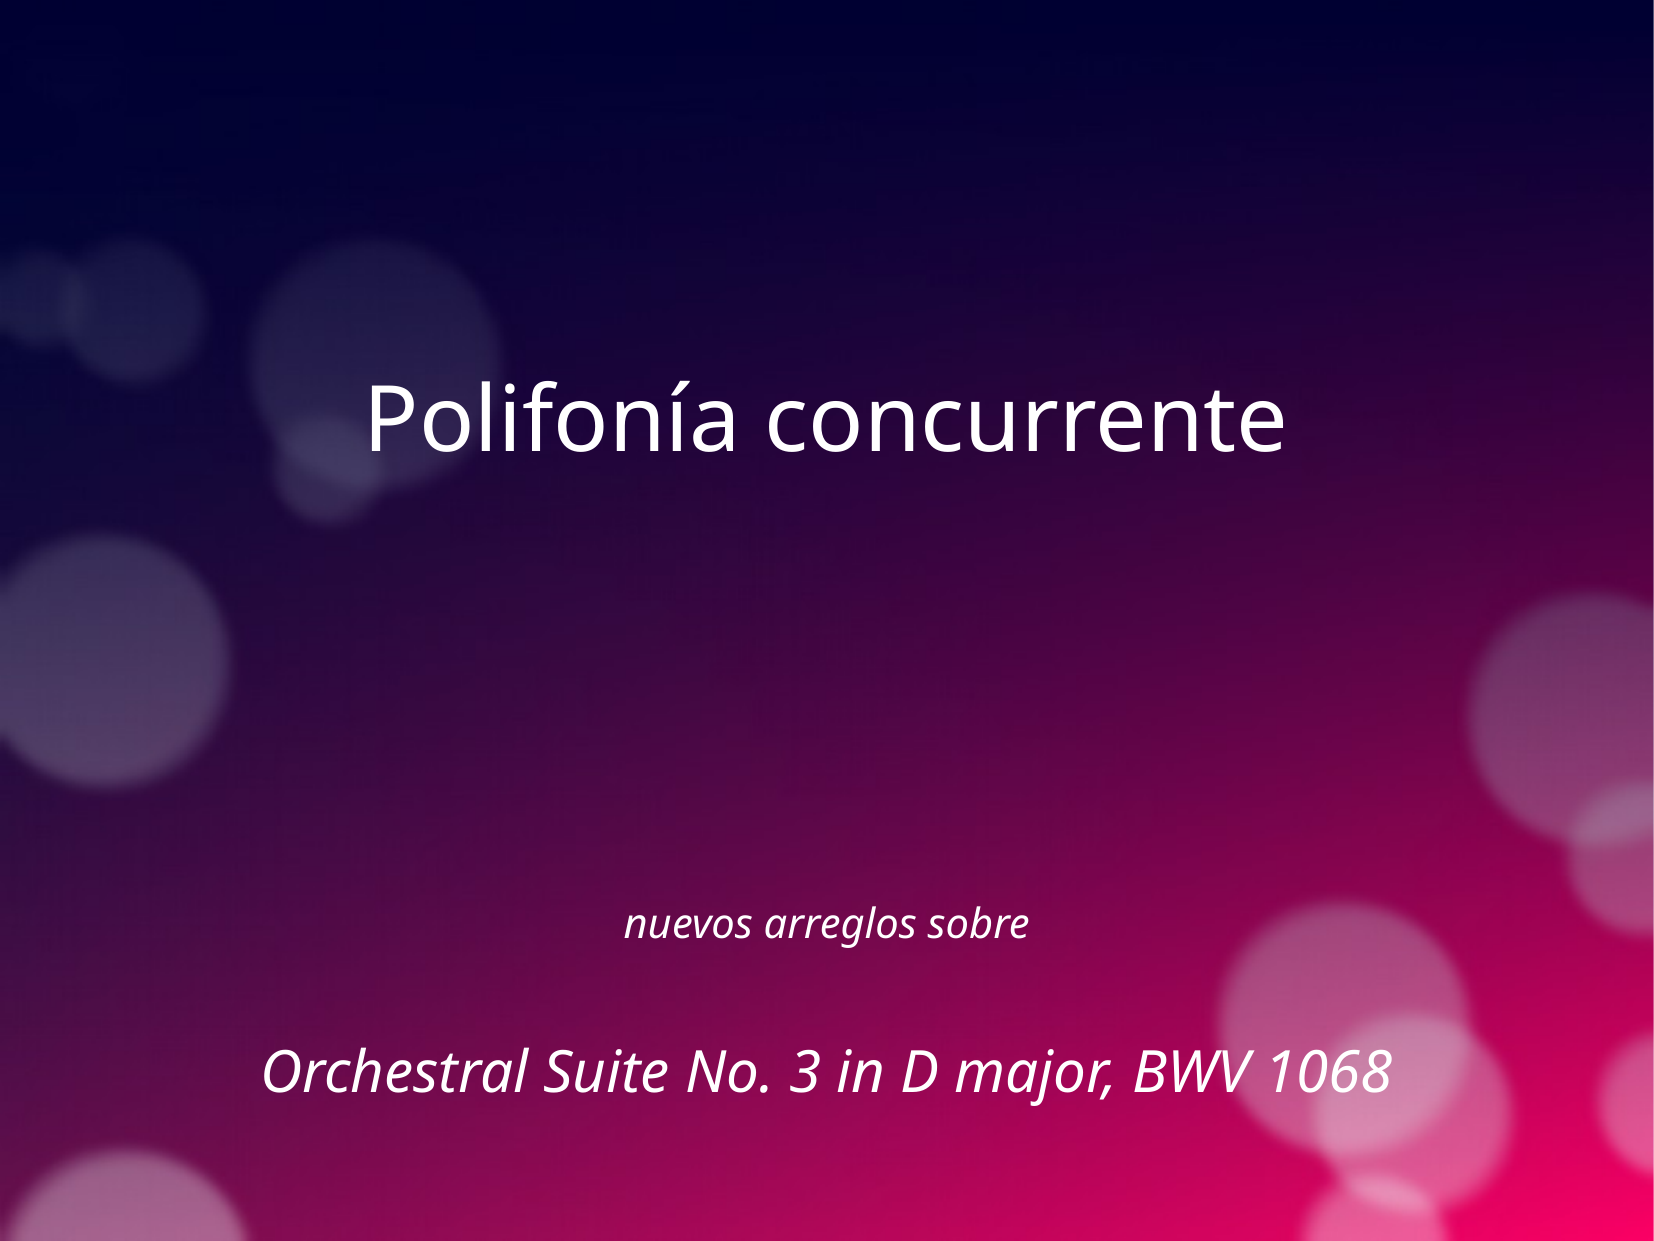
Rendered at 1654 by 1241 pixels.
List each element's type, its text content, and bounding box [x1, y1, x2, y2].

picture [0, 0, 1654, 1241]
title Polifonía concurrente [82, 312, 1571, 520]
text_box nuevos arreglos sobre Orchestral Suite No. 3 in D major, BWV 1068 [82, 780, 1571, 1223]
